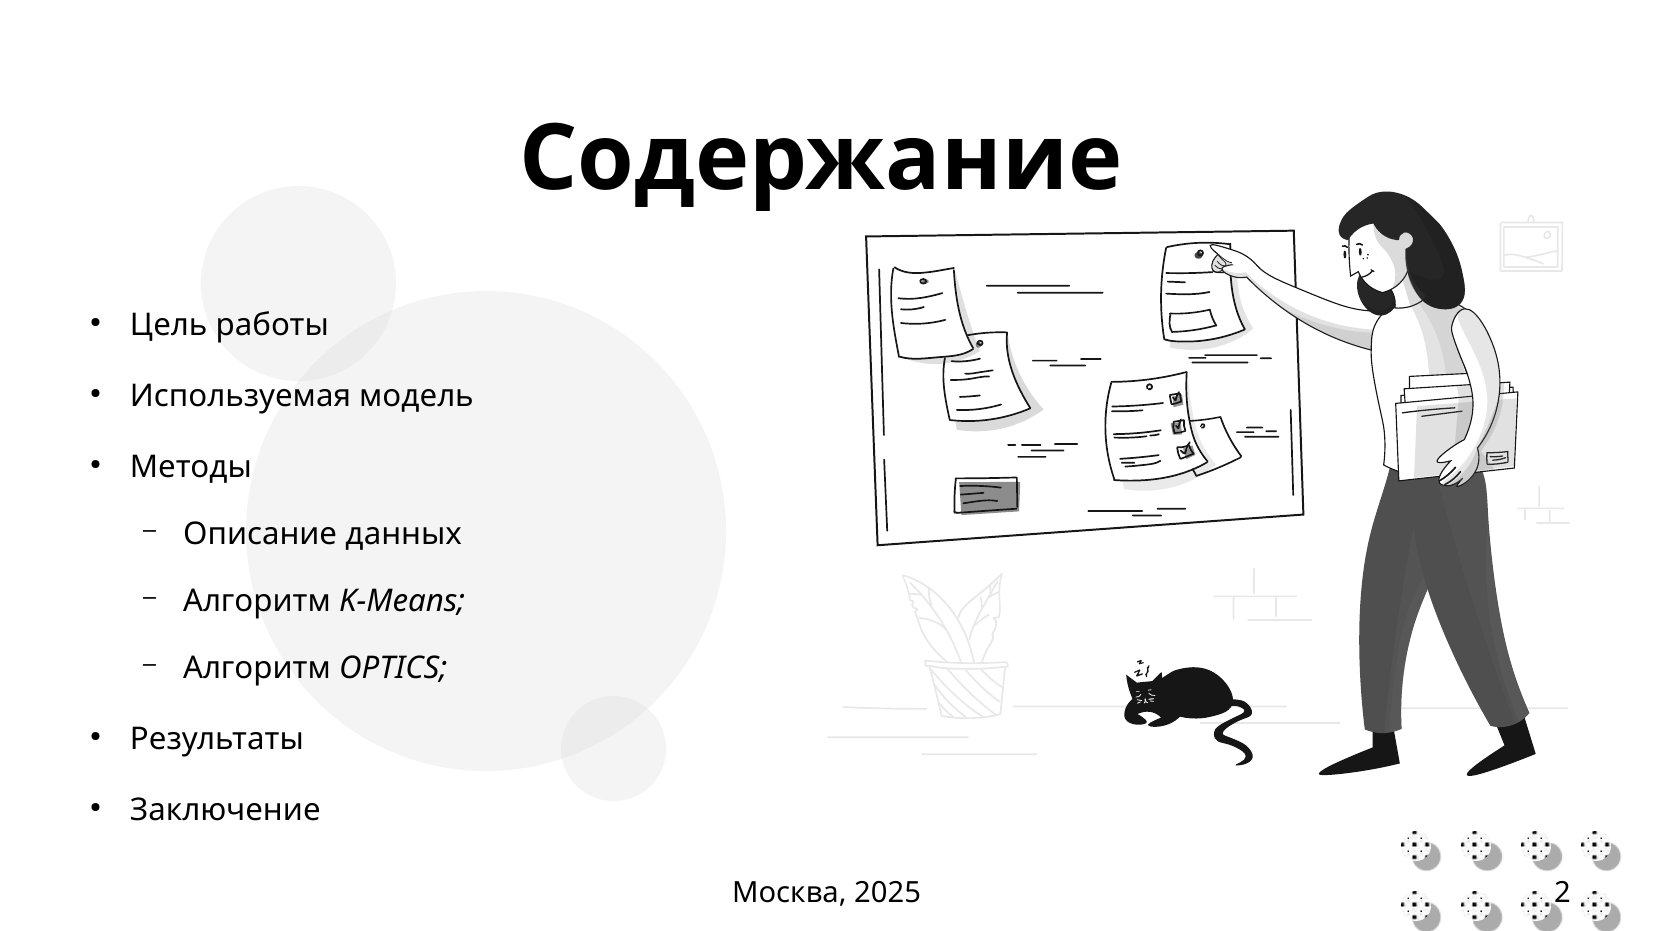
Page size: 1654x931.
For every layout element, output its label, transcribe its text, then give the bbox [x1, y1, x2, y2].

picture [1580, 830, 1612, 862]
picture [1580, 890, 1612, 922]
picture [1400, 830, 1432, 862]
picture [1461, 830, 1492, 862]
list Цель работы Используемая модель Методы Описание данных Алгоритм K-Means; Алгоритм OPTICS; Результаты Заключение [76, 295, 1088, 835]
picture [1461, 890, 1492, 922]
picture [1520, 890, 1552, 922]
picture [1400, 890, 1432, 922]
picture [1520, 831, 1552, 862]
title Содержание [76, 76, 1565, 233]
